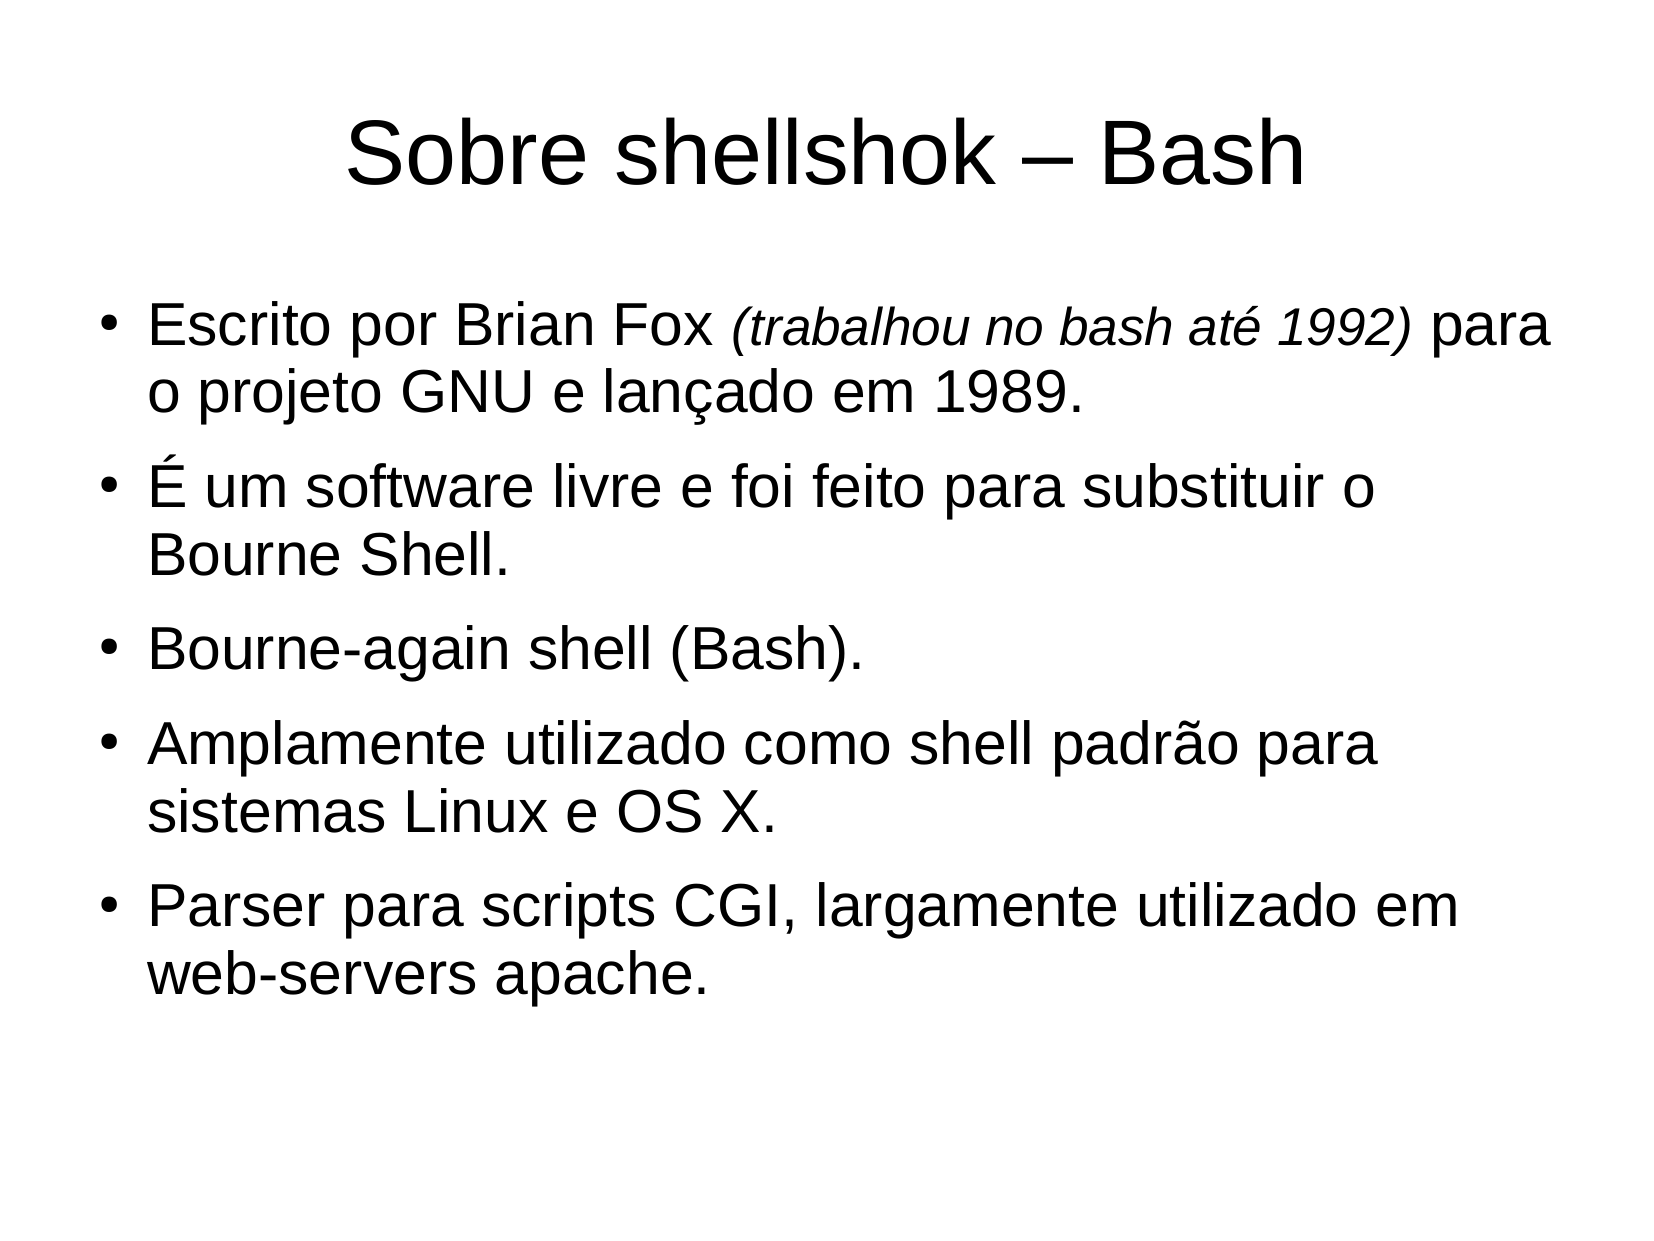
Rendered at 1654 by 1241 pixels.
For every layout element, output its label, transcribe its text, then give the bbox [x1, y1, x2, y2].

title Sobre shellshok – Bash [82, 49, 1571, 257]
list Escrito por Brian Fox (trabalhou no bash até 1992) para o projeto GNU e lançado em 1989. É um software livre e foi feito para substituir o Bourne Shell. Bourne-again shell (Bash). Amplamente utilizado como shell padrão para sistemas Linux e OS X. Parser para scripts CGI, largamente utilizado em web-servers apache. [82, 290, 1571, 1010]
